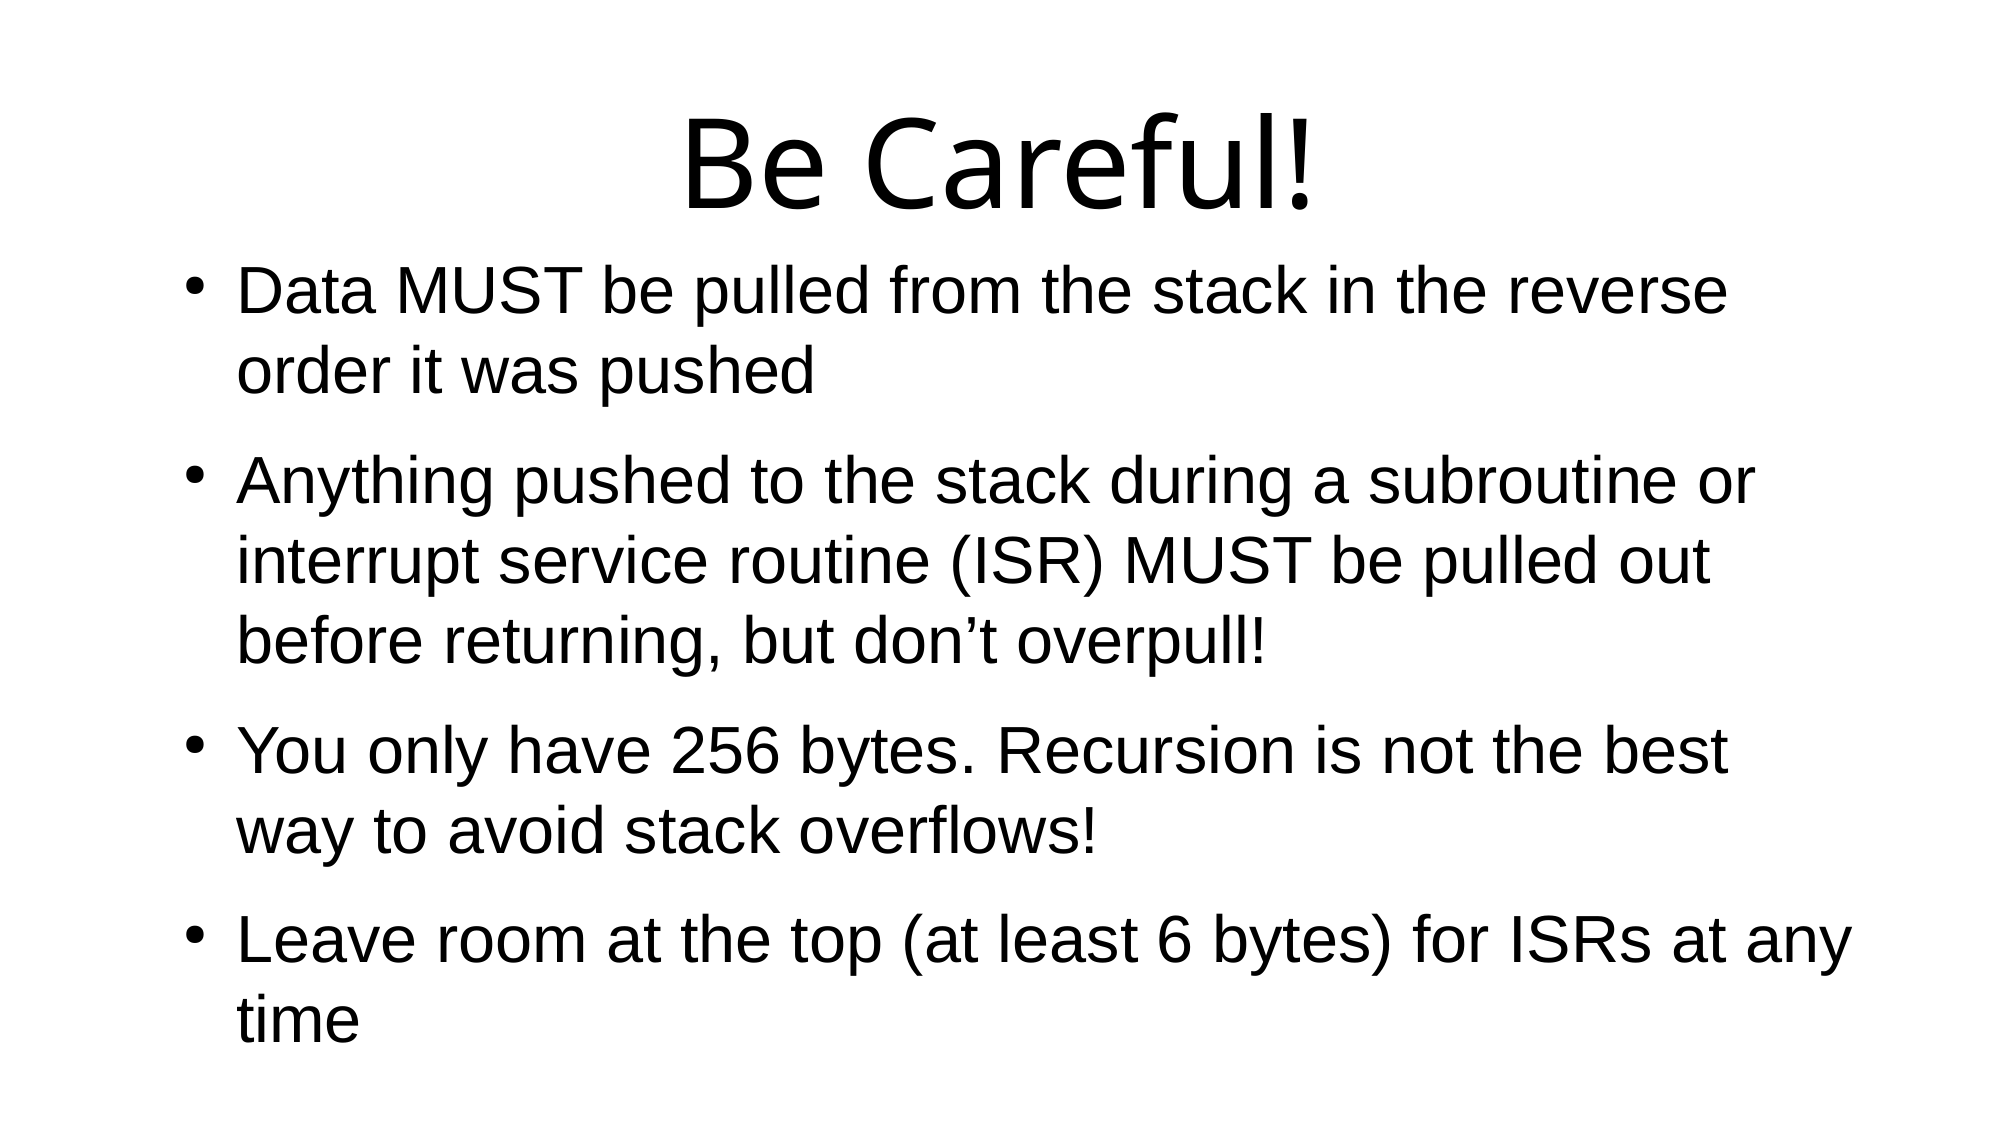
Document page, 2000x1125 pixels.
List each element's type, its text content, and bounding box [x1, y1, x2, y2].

list Data MUST be pulled from the stack in the reverse order it was pushed Anything pushed to the stack during a subroutine or interrupt service routine (ISR) MUST be pulled out before returning, but don’t overpull! You only have 256 bytes. Recursion is not the best way to avoid stack overflows! Leave room at the top (at least 6 bytes) for ISRs at any time [150, 278, 1876, 1066]
title Be Careful! [30, 59, 1966, 278]
